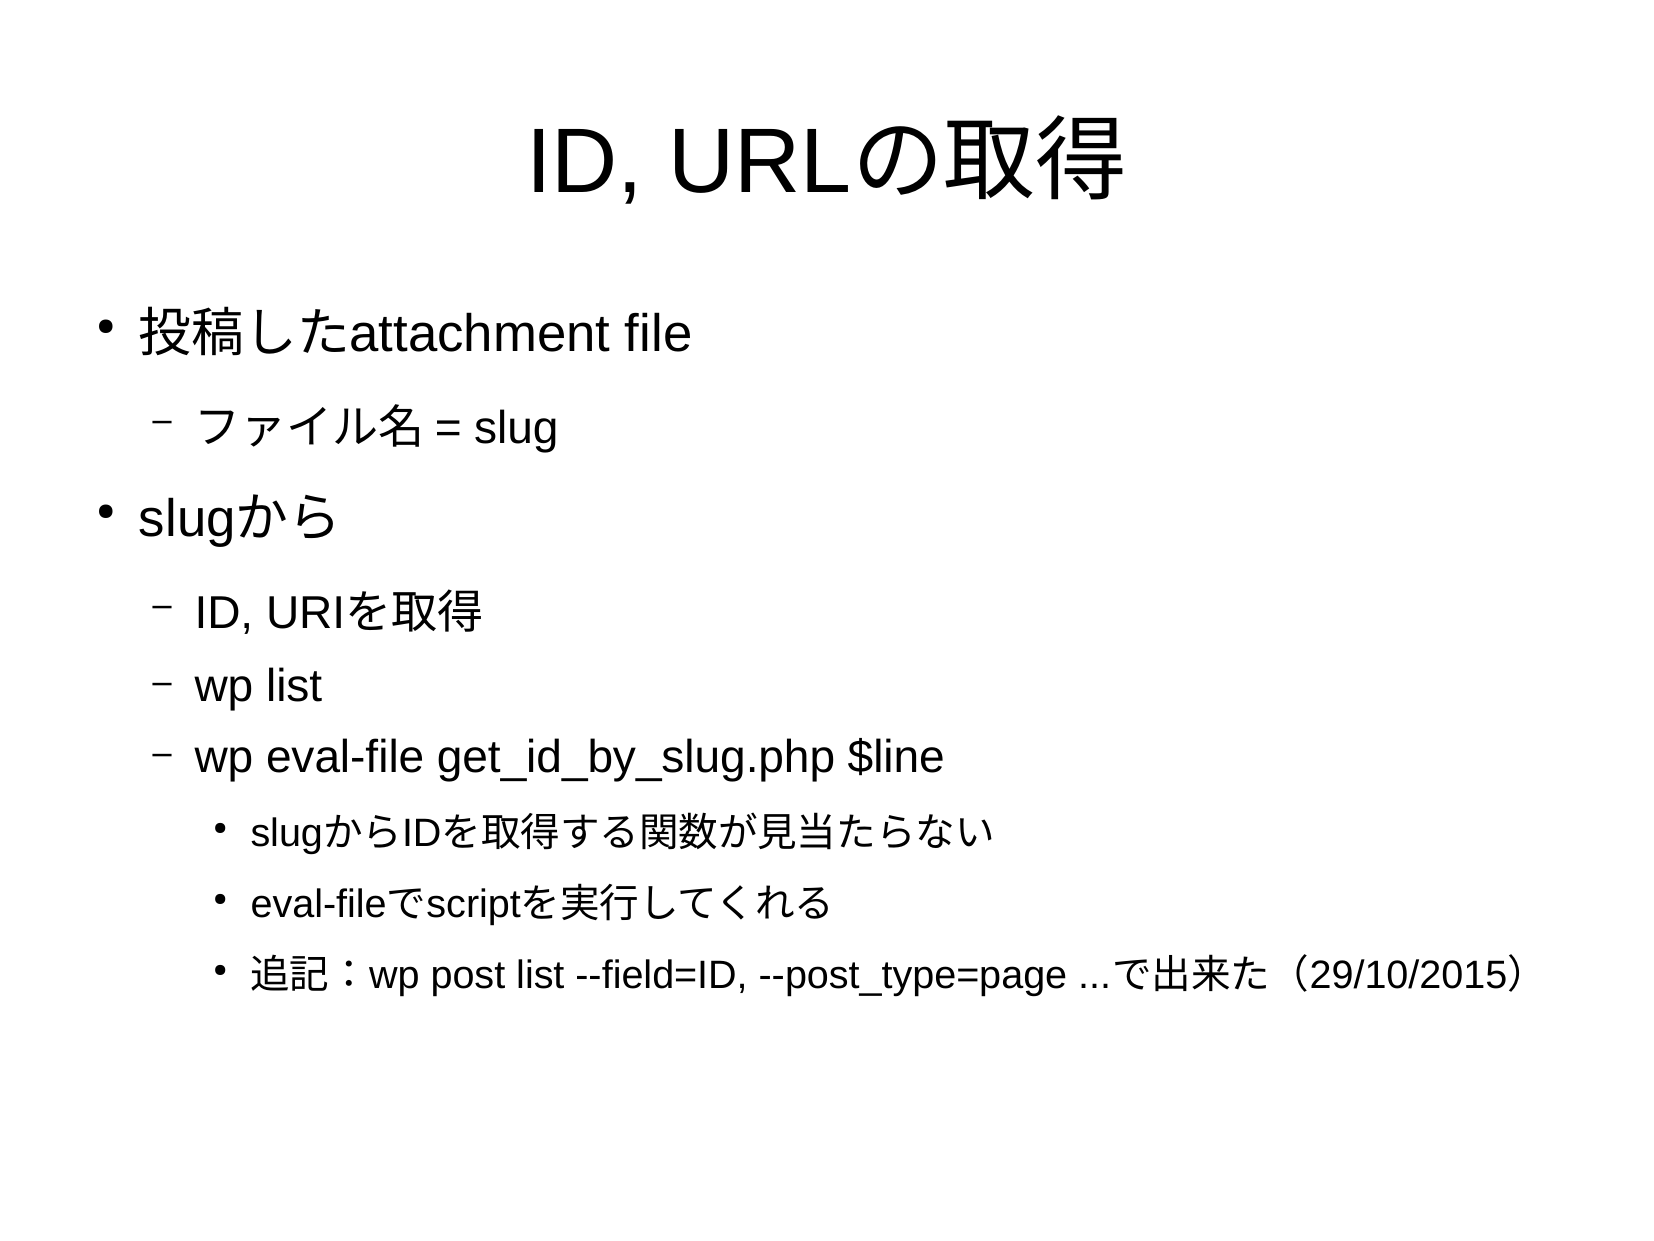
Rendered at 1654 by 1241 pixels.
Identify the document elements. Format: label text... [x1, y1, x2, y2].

title ID, URLの取得 [82, 49, 1571, 257]
list 投稿したattachment file ファイル名 = slug slugから ID, URIを取得 wp list wp eval-file get_id_by_slug.php $line slugからIDを取得する関数が見当たらない eval-fileでscriptを実行してくれる 追記：wp post list --field=ID, --post_type=page ...で出来た（29/10/2015） [82, 290, 1571, 1010]
